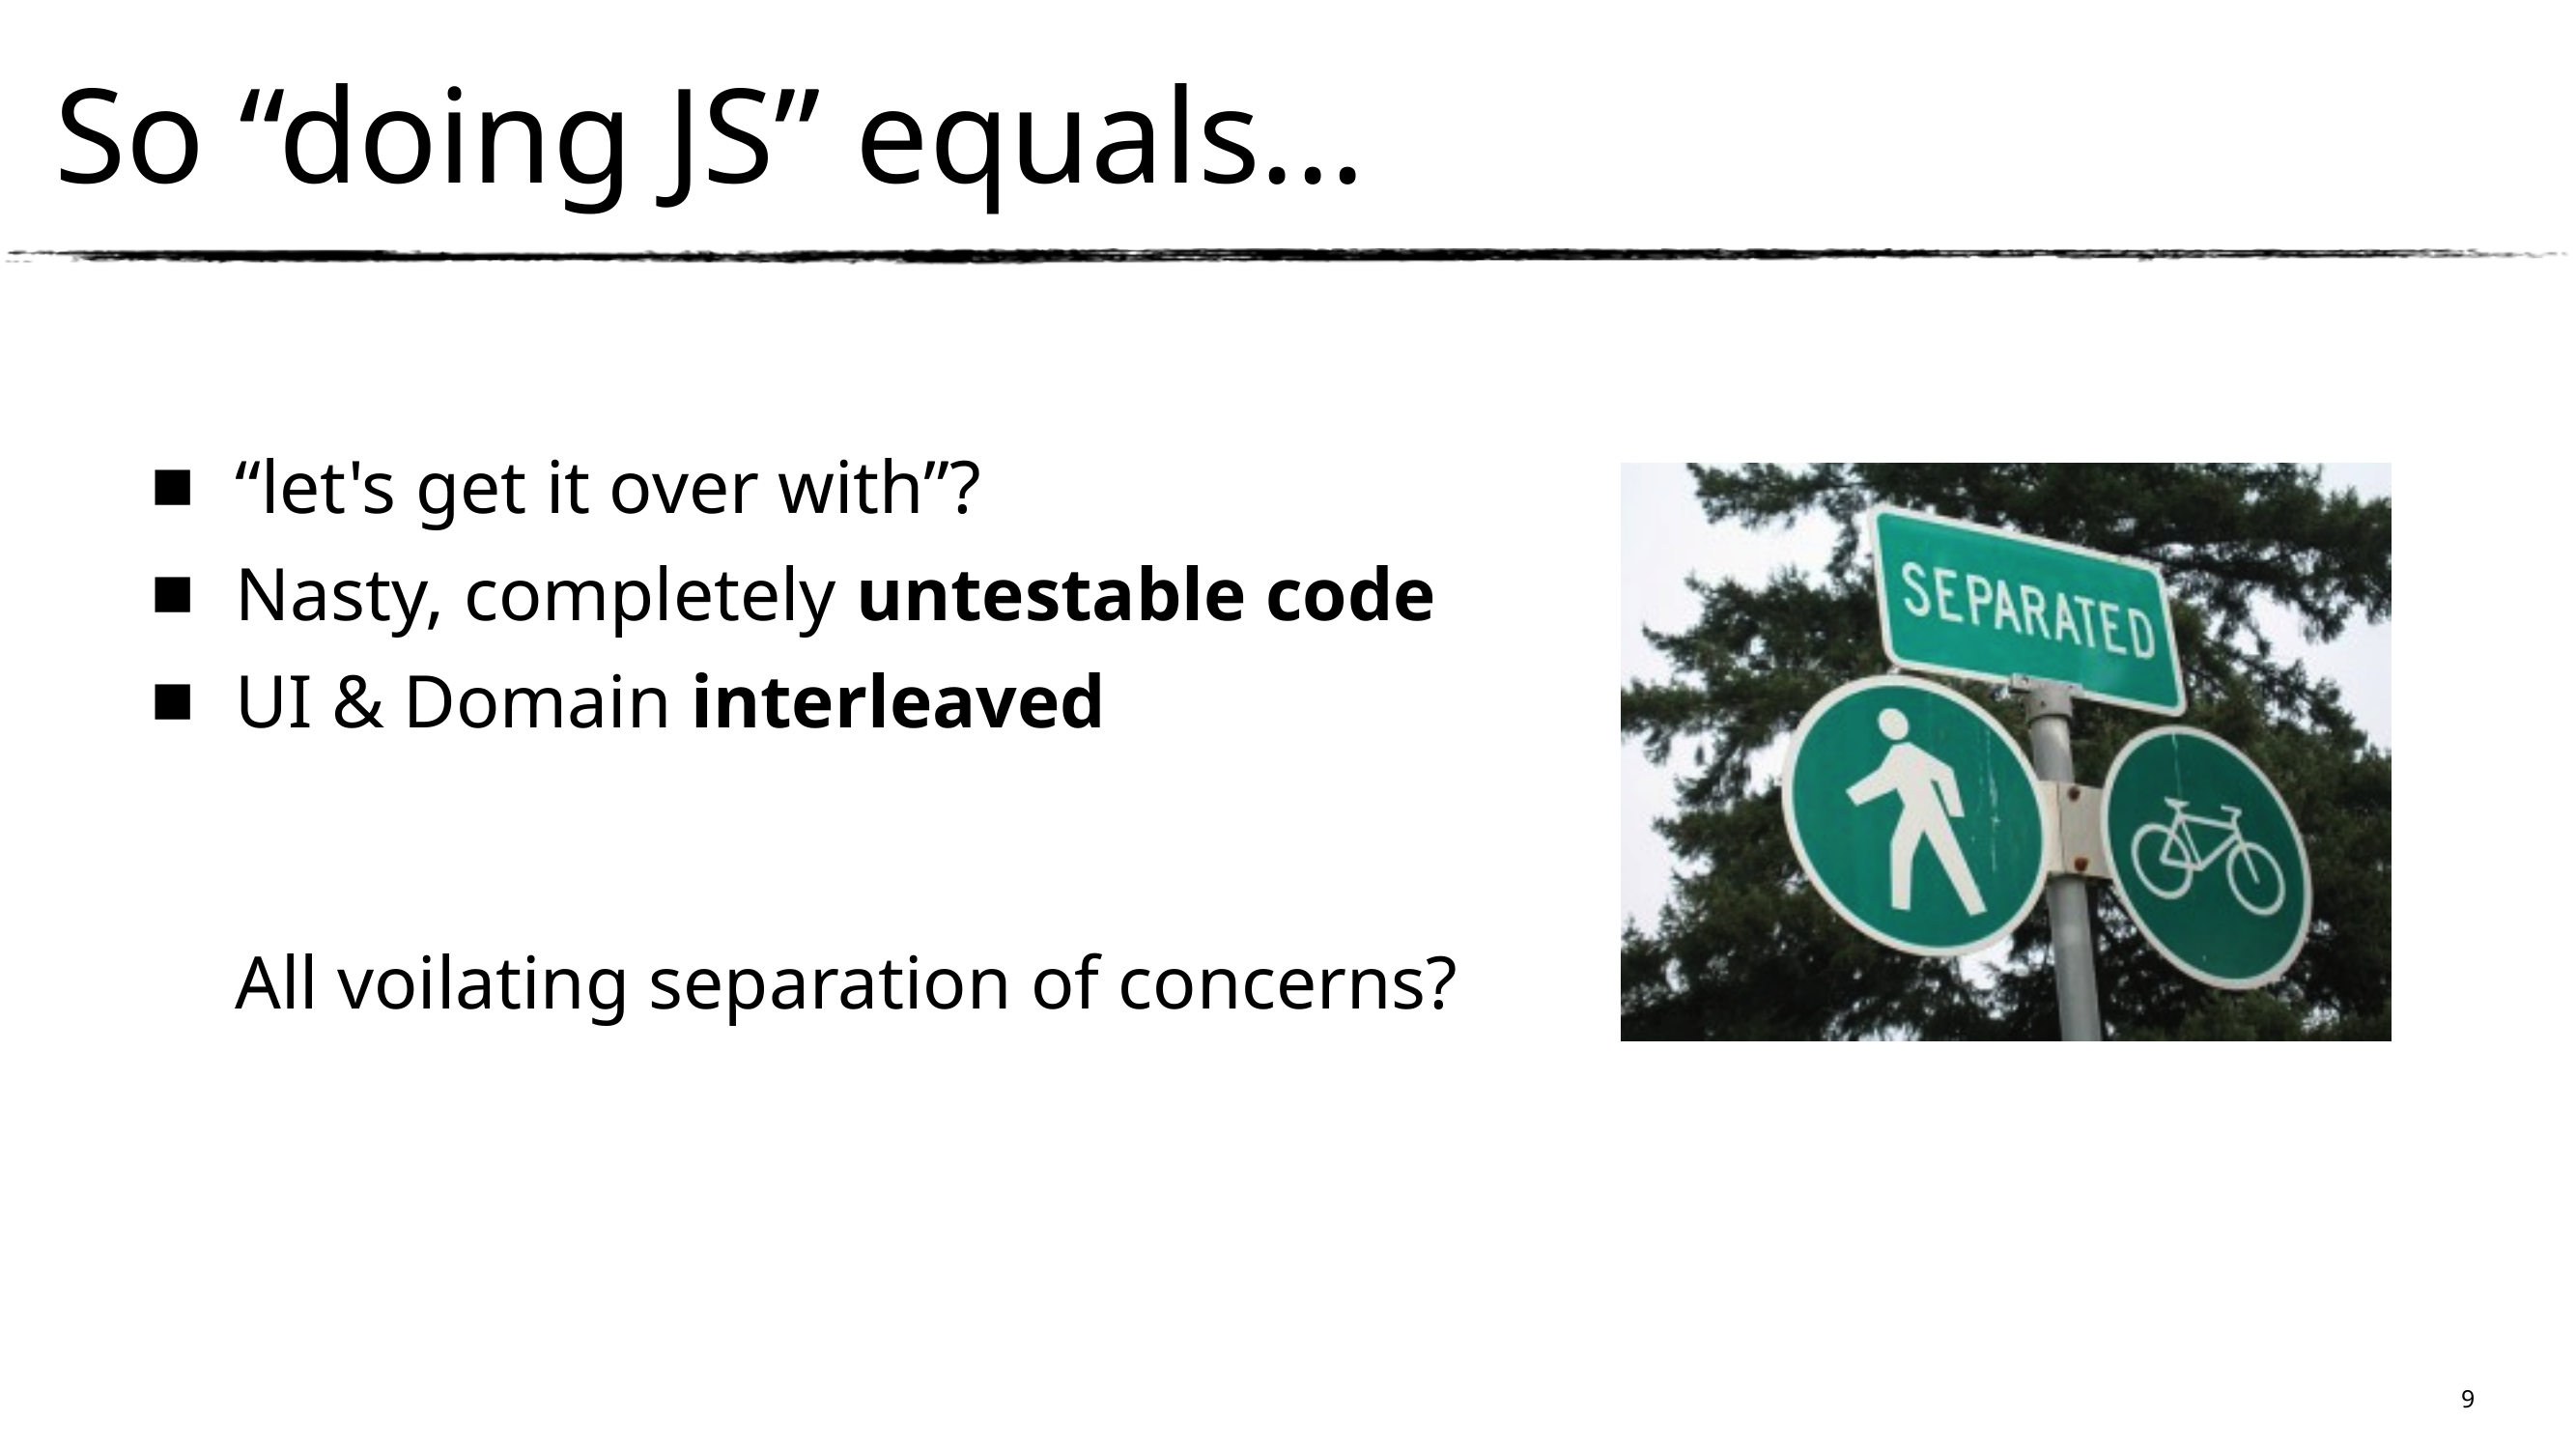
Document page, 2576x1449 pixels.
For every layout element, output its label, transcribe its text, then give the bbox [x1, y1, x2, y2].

text_box “let's get it over with”? Nasty, completely untestable code UI & Domain interleaved All voilating separation of concerns? [116, 326, 2457, 1387]
picture [0, 248, 2576, 268]
text_box So “doing JS” equals... [45, 12, 2528, 250]
text_box <number> [2447, 1376, 2490, 1421]
picture [1621, 463, 2392, 1041]
